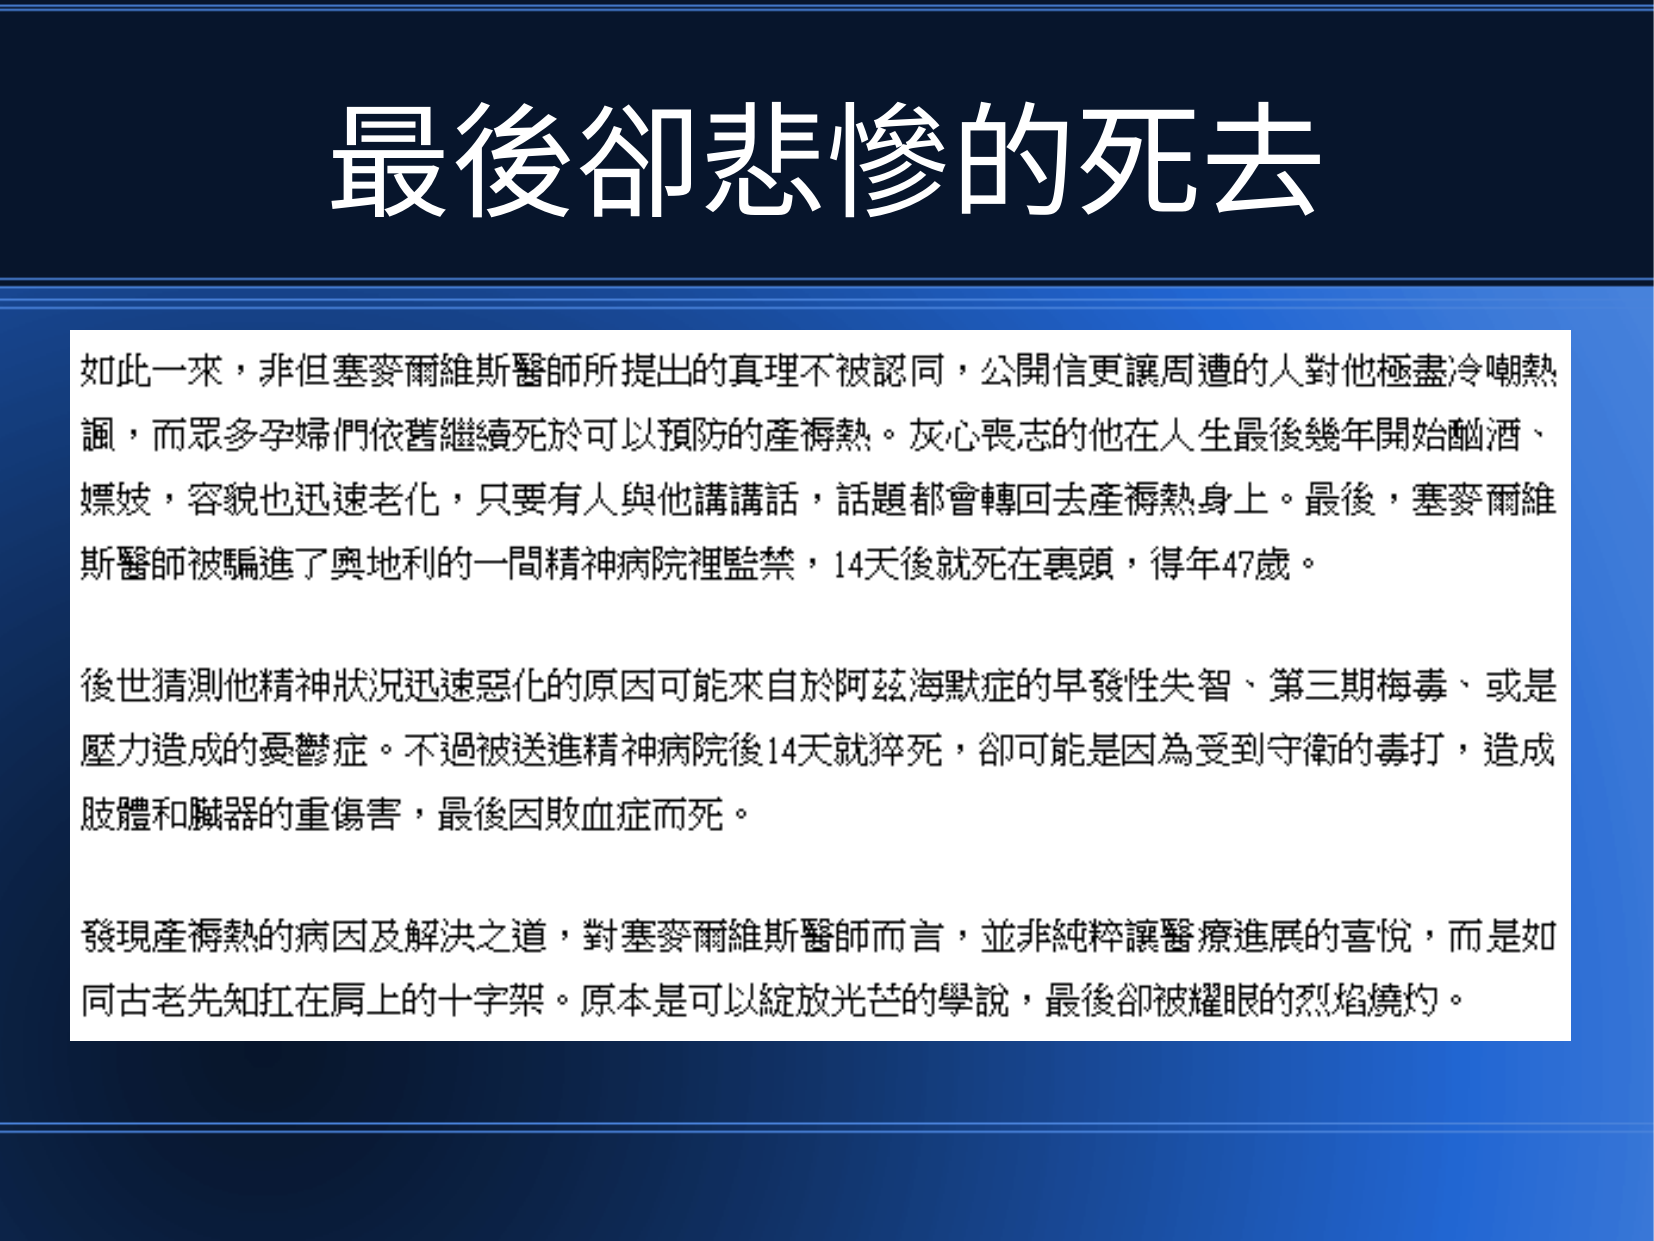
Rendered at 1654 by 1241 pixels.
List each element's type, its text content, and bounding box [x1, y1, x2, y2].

picture [0, 0, 1654, 1241]
title 最後卻悲慘的死去 [82, 49, 1571, 257]
